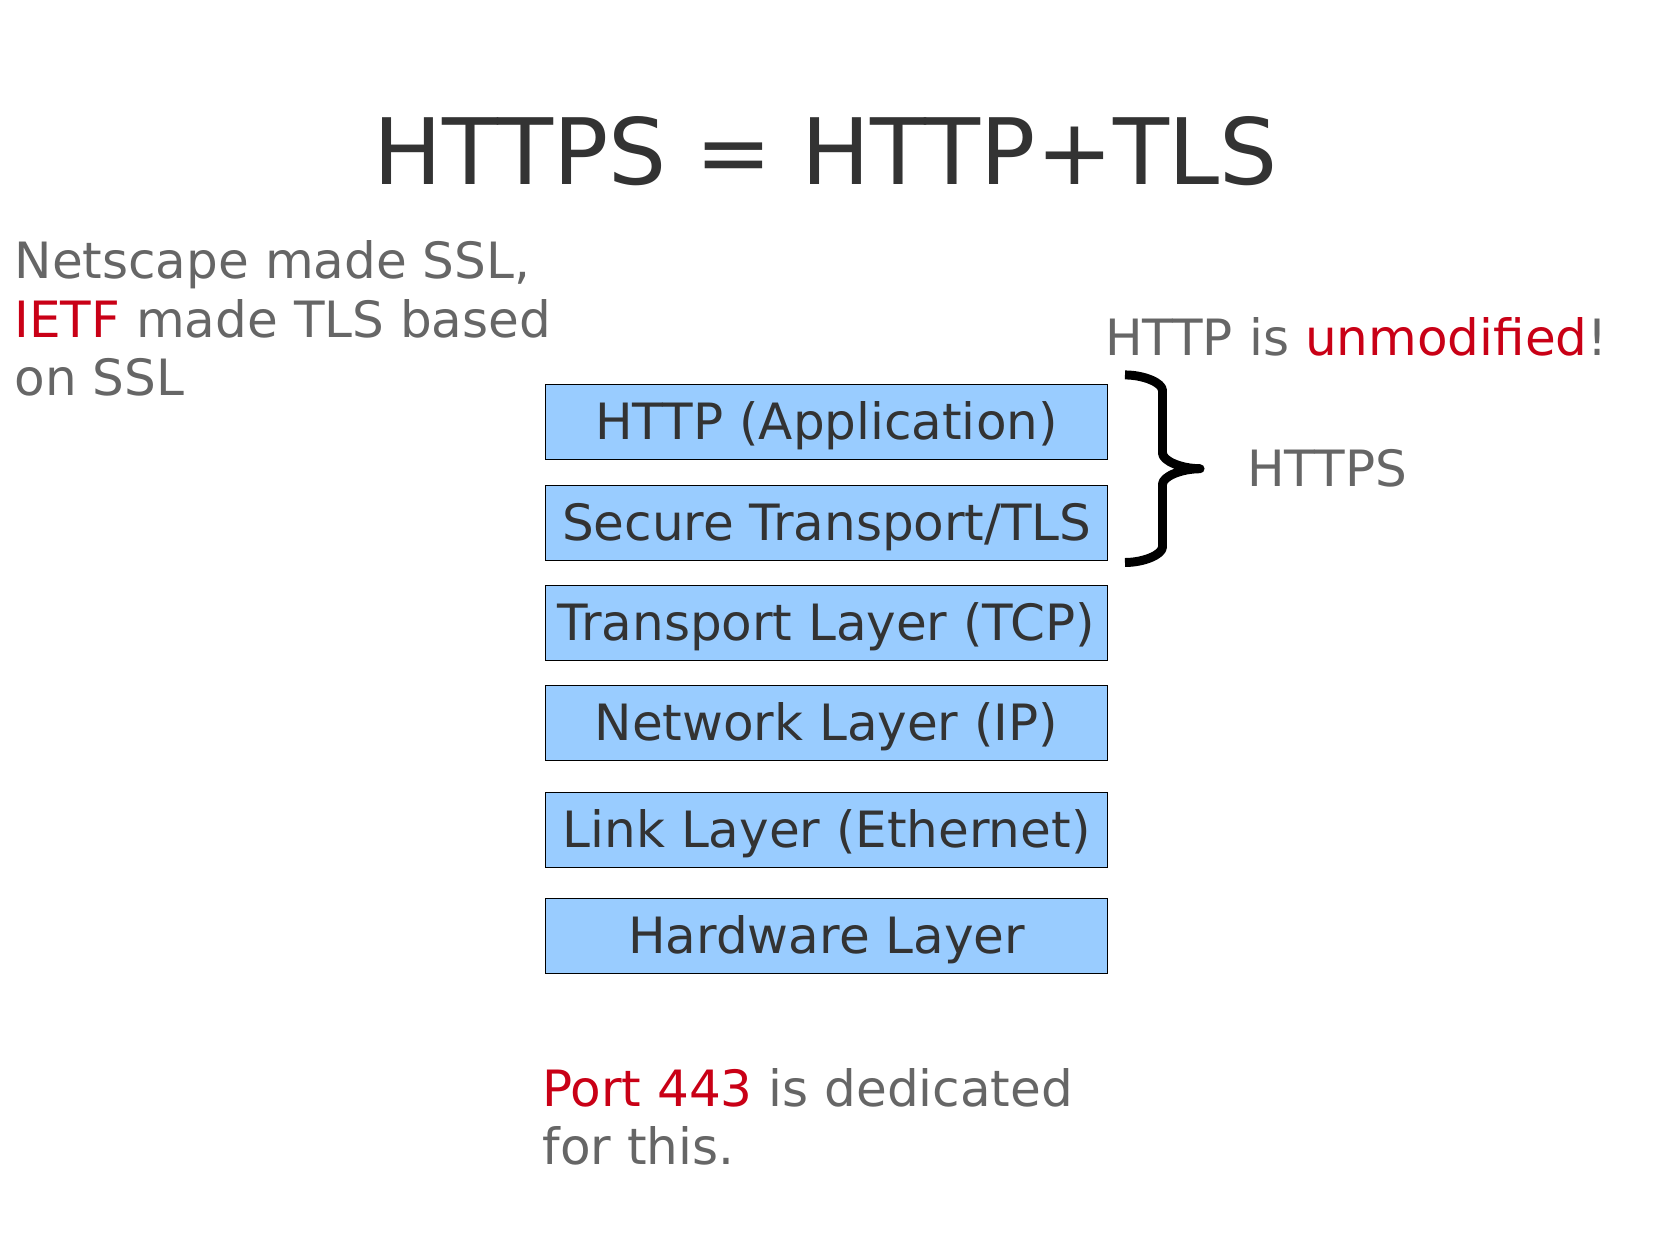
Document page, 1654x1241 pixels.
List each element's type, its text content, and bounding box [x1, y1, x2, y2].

text_box HTTP (Application) [545, 384, 1108, 460]
text_box Network Layer (IP) [545, 685, 1108, 761]
text_box Transport Layer (TCP) [545, 585, 1108, 661]
text_box HTTPS [1229, 429, 1426, 509]
text_box Link Layer (Ethernet) [545, 792, 1108, 868]
text_box Secure Transport/TLS [545, 485, 1108, 561]
text_box Hardware Layer [545, 898, 1108, 974]
text_box Netscape made SSL, IETF made TLS based on SSL [0, 225, 567, 415]
title HTTPS = HTTP+TLS [82, 49, 1571, 257]
text_box HTTP is unmodified! [1087, 298, 1626, 378]
text_box Port 443 is dedicated for this. [525, 1050, 1092, 1188]
